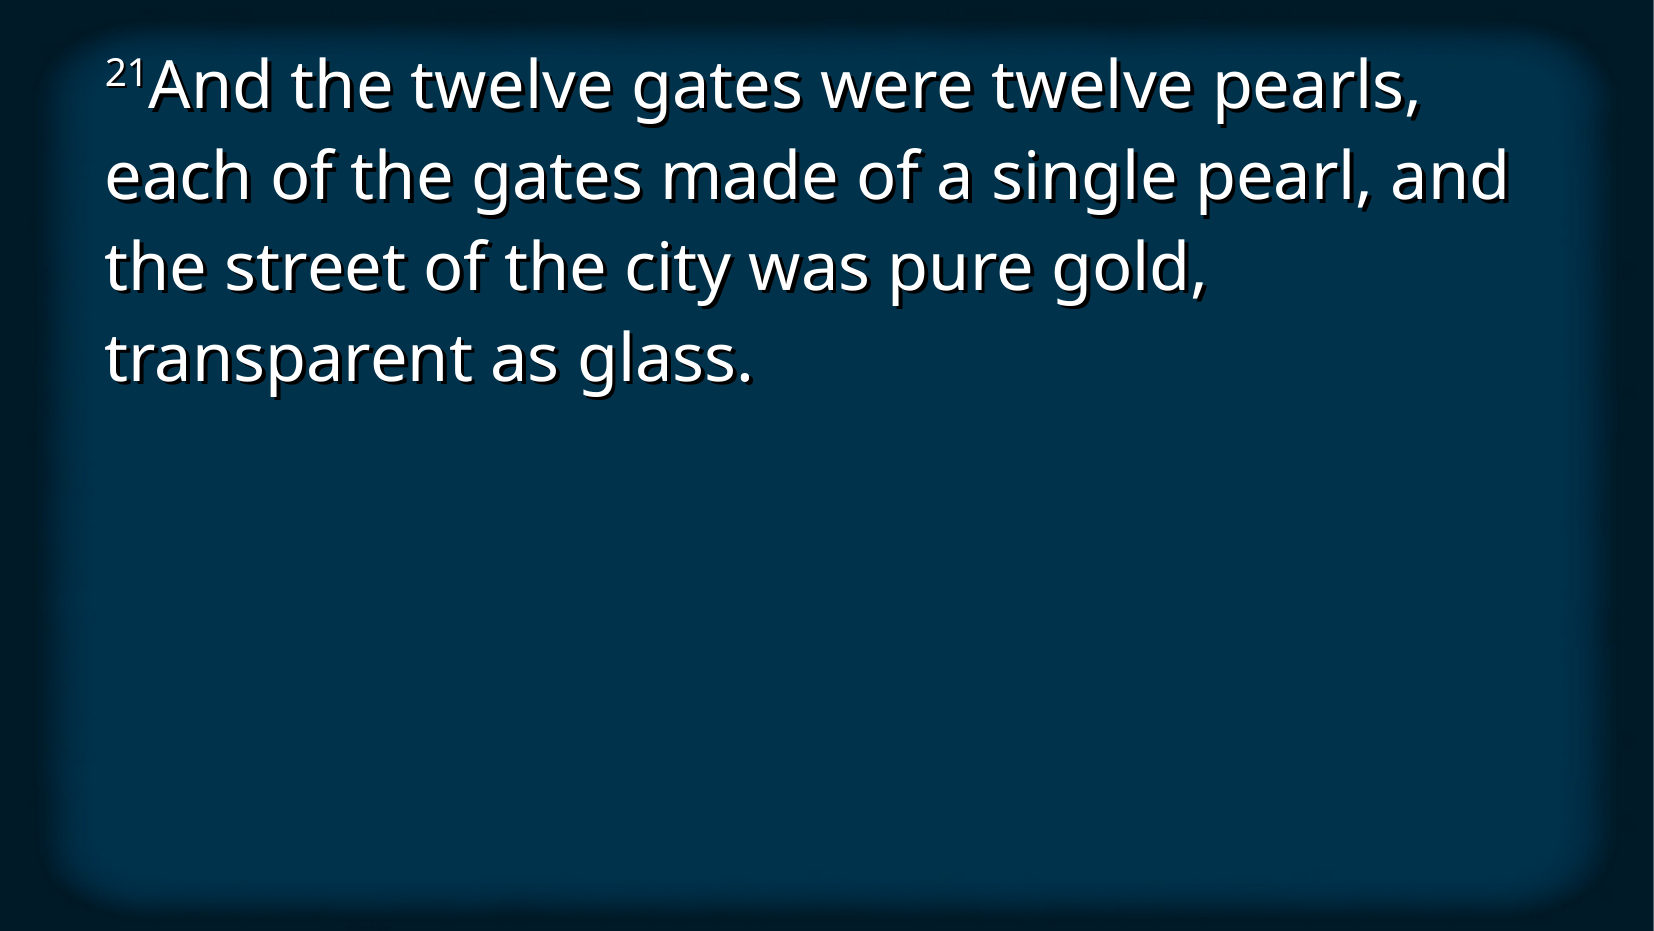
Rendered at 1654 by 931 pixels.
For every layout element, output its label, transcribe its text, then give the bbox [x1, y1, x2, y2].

text_box 21And the twelve gates were twelve pearls, each of the gates made of a single pearl, and the street of the city was pure gold, transparent as glass. [90, 30, 1576, 406]
picture [0, 0, 1654, 931]
